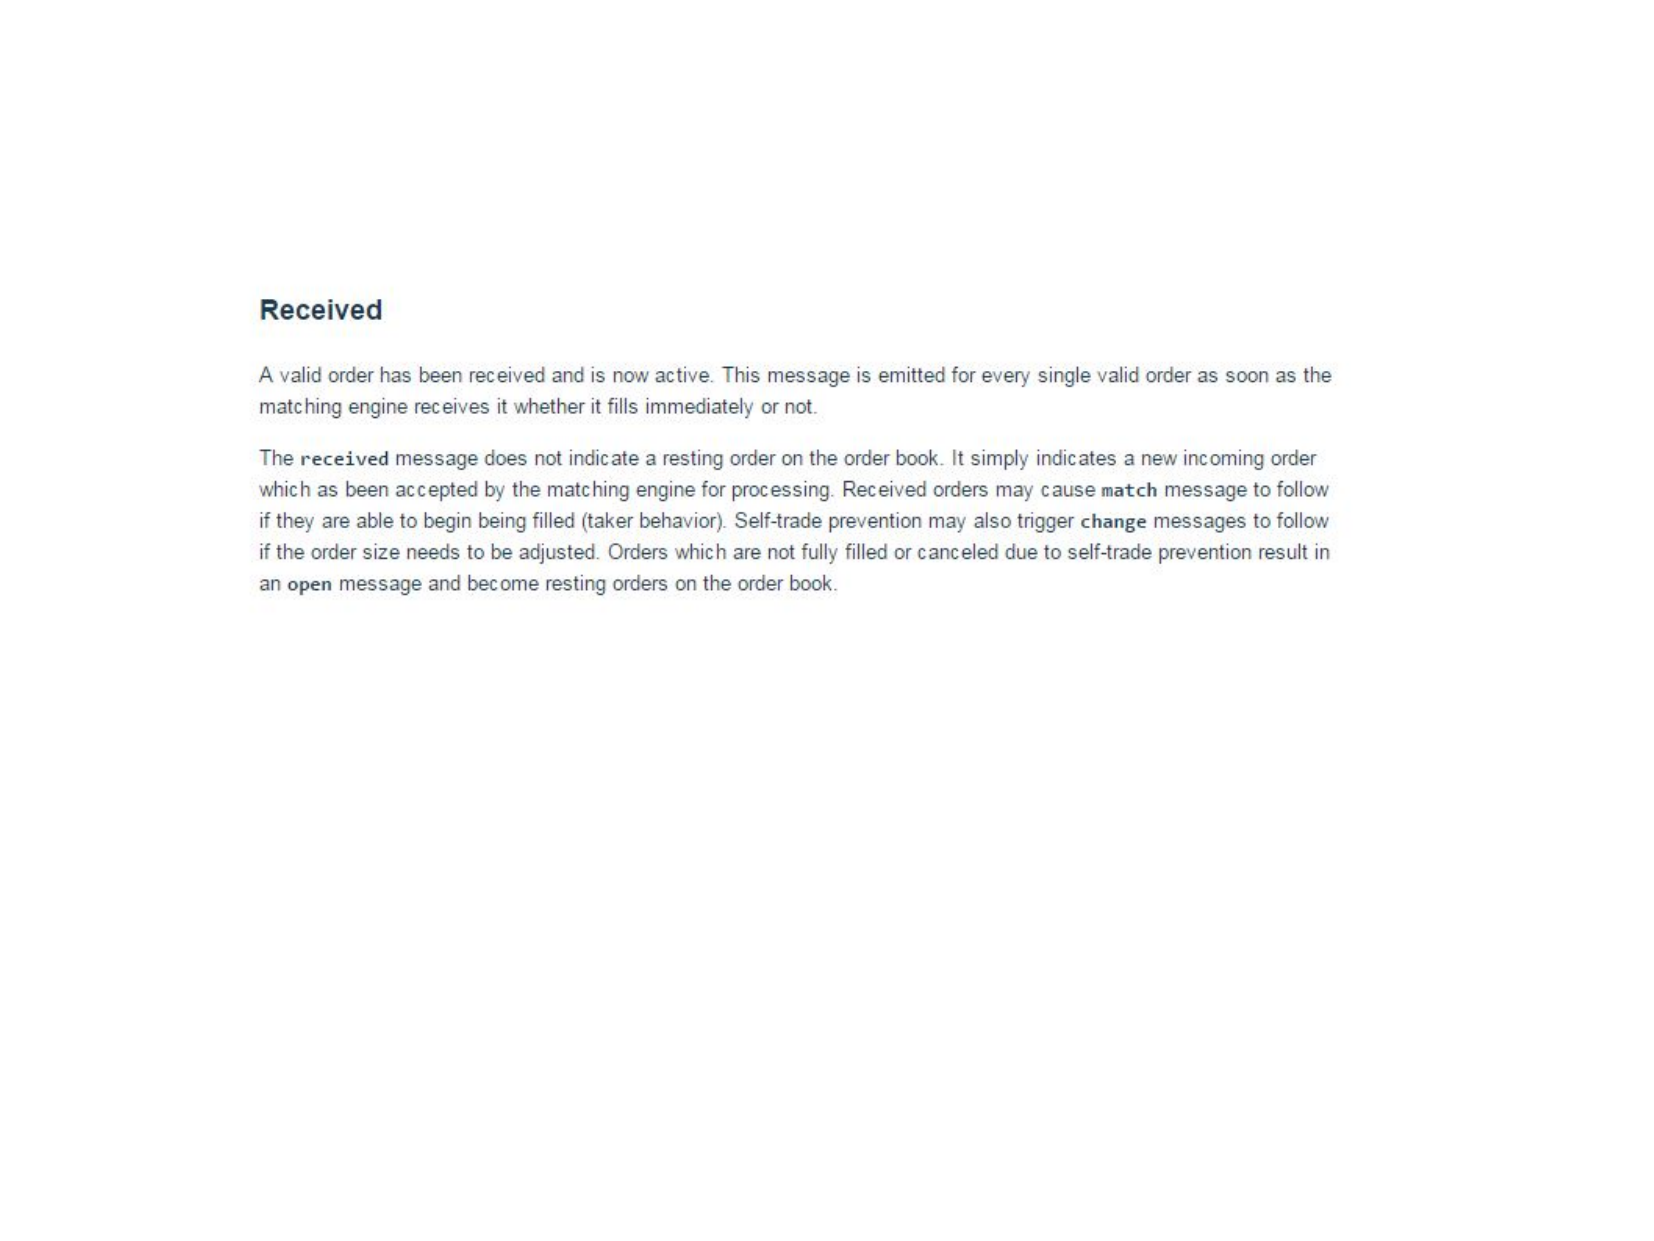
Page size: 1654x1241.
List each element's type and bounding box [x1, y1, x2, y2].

picture [225, 262, 1374, 694]
